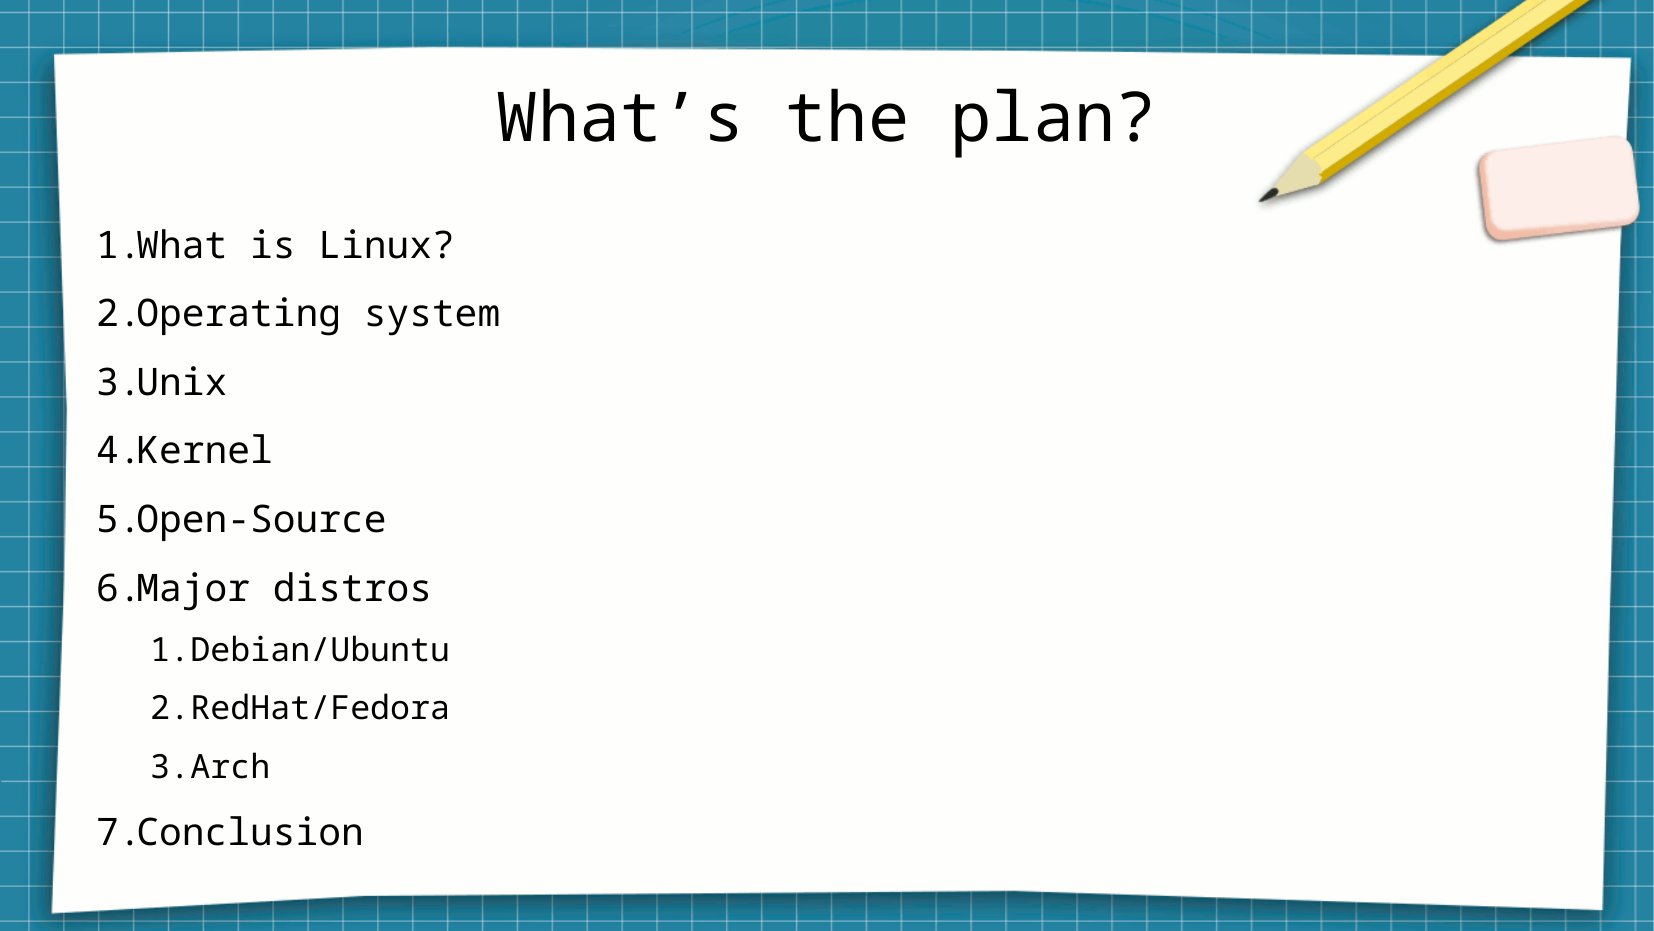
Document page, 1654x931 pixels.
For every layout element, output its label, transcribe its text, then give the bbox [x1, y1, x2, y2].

list What is Linux? Operating system Unix Kernel Open-Source Major distros Debian/Ubuntu RedHat/Fedora Arch Conclusion [82, 217, 1571, 863]
picture [0, 0, 1654, 931]
title What’s the plan? [82, 37, 1571, 193]
